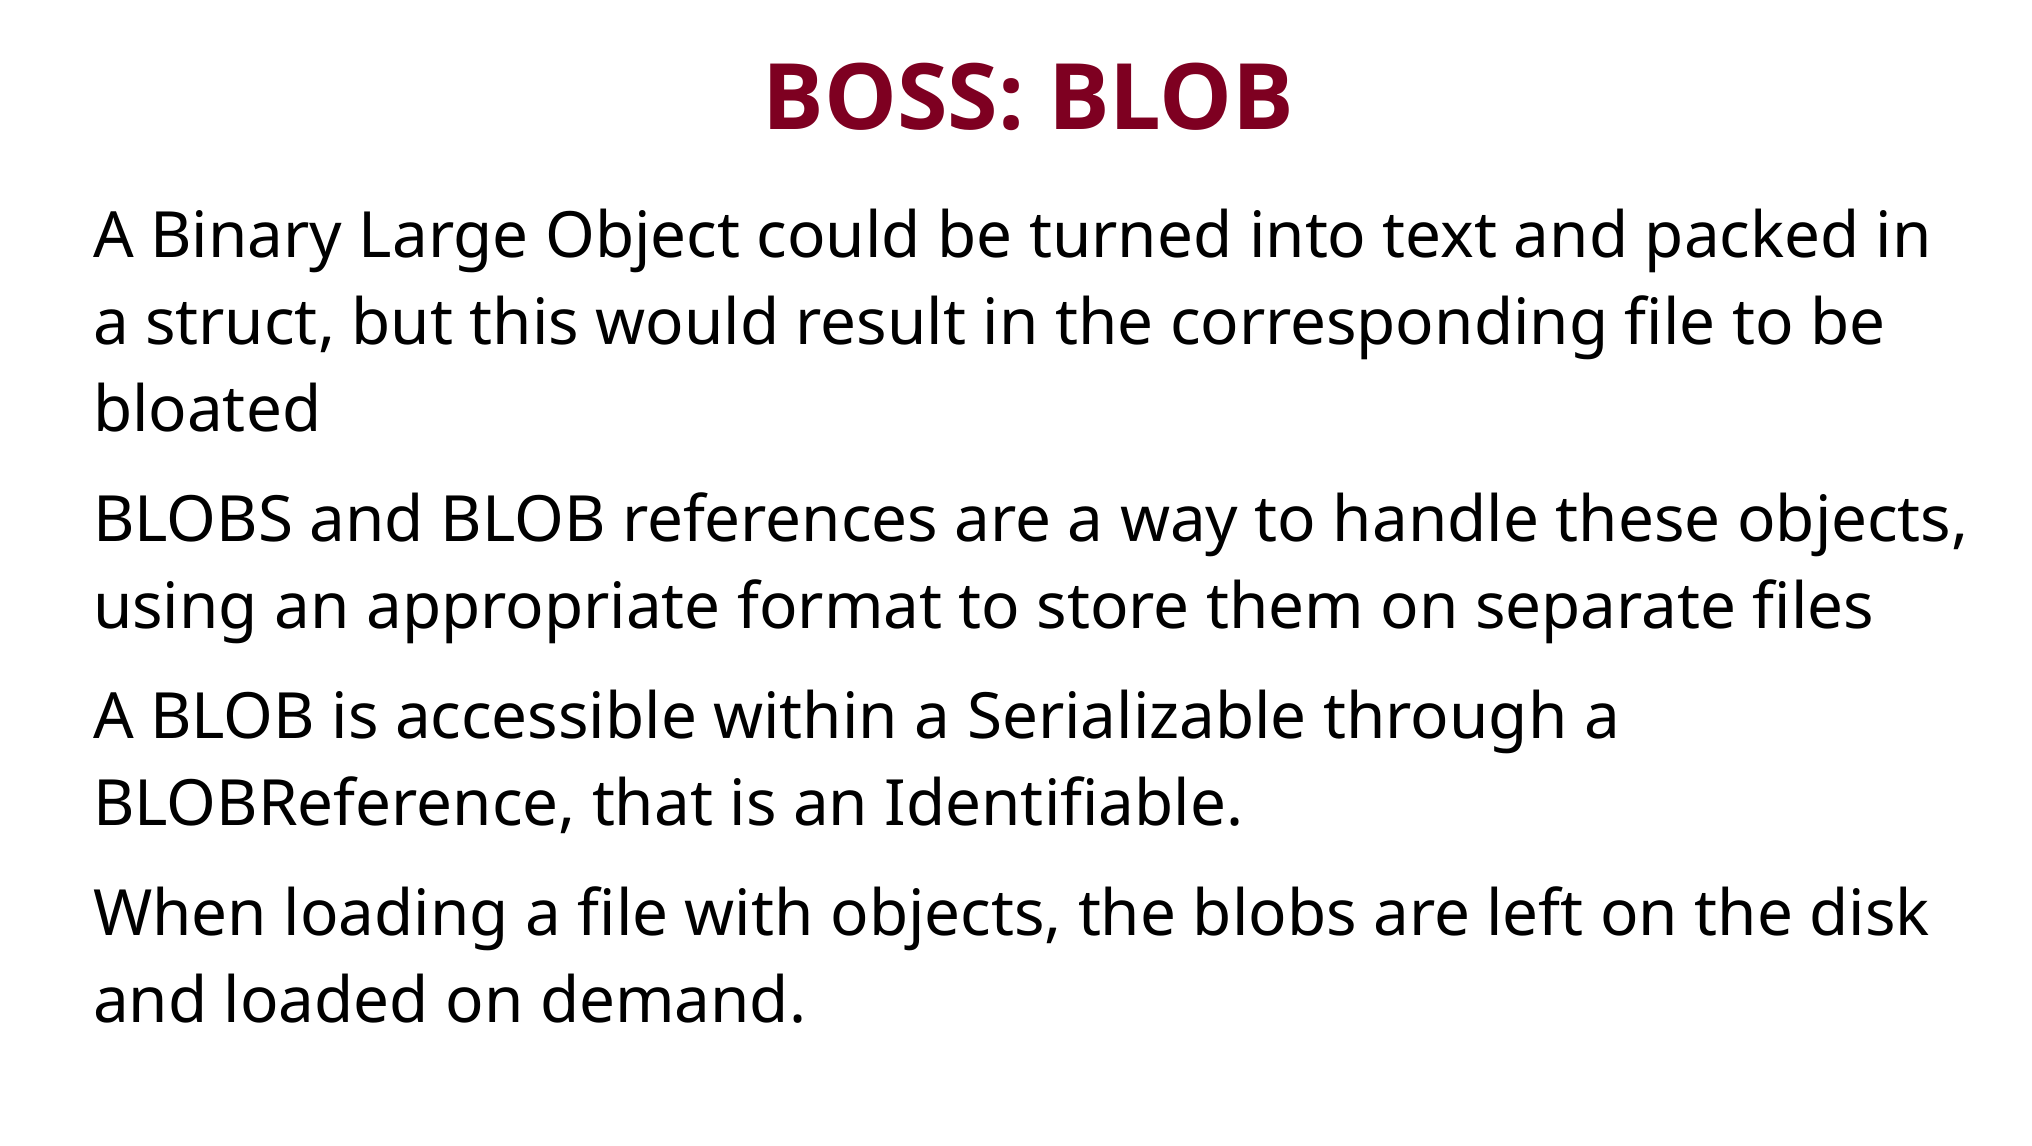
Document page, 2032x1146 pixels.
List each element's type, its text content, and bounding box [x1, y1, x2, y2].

title BOSS: BLOB [37, 10, 2020, 178]
list A Binary Large Object could be turned into text and packed in a struct, but this would result in the corresponding file to be bloated BLOBS and BLOB references are a way to handle these objects, using an appropriate format to store them on separate files A BLOB is accessible within a Serializable through a BLOBReference, that is an Identifiable. When loading a file with objects, the blobs are left on the disk and loaded on demand. [59, 188, 1985, 1111]
